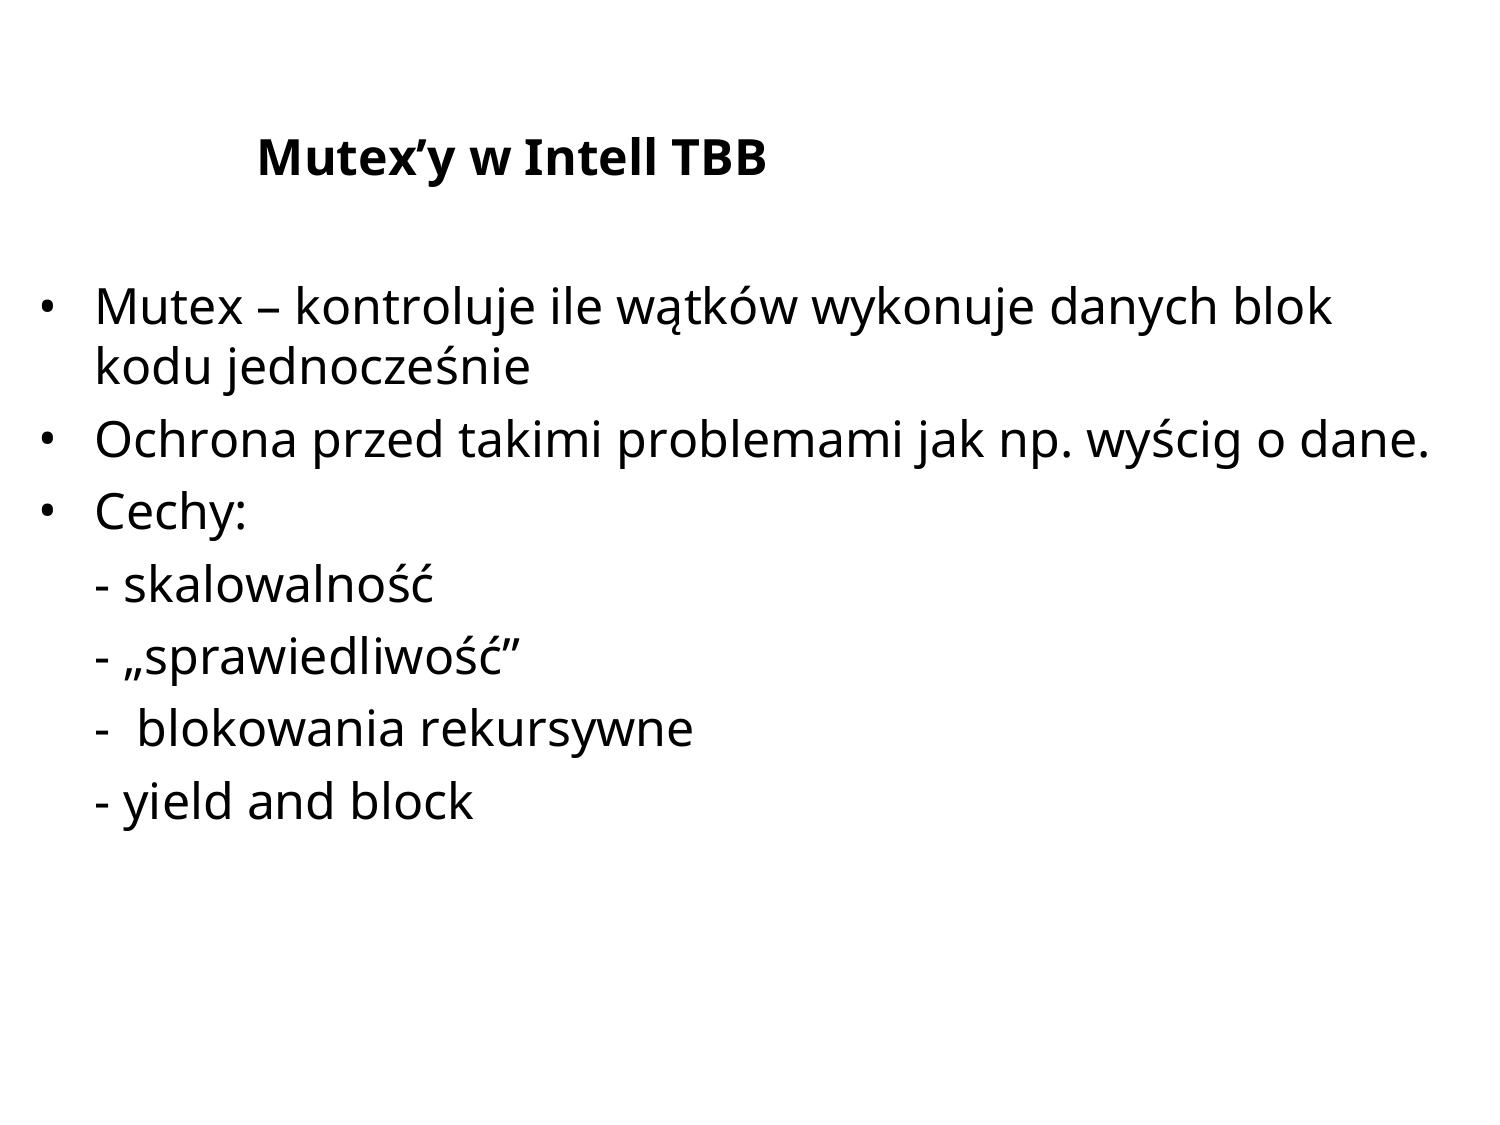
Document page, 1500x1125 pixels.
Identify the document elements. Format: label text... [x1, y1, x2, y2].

list Mutex – kontroluje ile wątków wykonuje danych blok kodu jednocześnie Ochrona przed takimi problemami jak np. wyścig o dane. Cechy: - skalowalność - „sprawiedliwość” - blokowania rekursywne - yield and block [23, 267, 1465, 1005]
title Mutex’y w Intell TBB [242, 78, 1425, 233]
